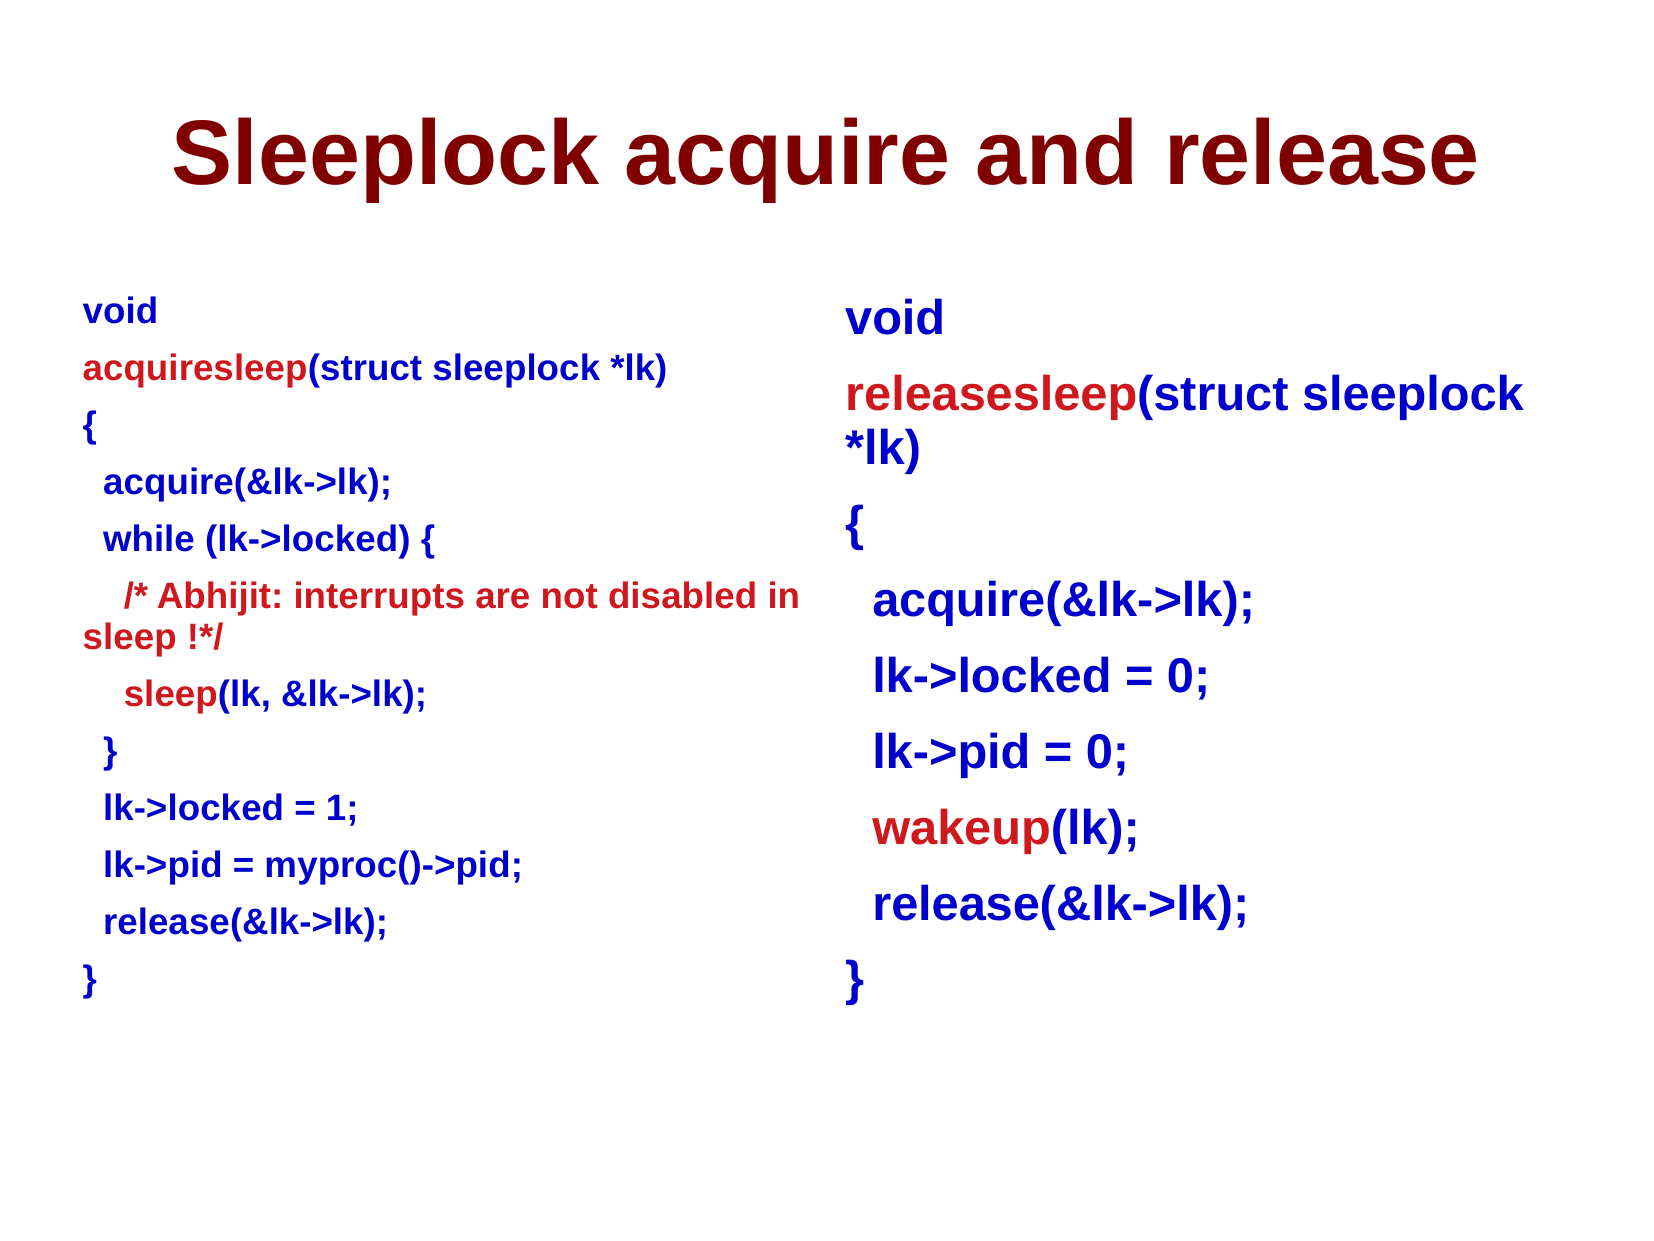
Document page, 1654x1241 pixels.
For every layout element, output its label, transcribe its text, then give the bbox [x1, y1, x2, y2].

title Sleeplock acquire and release [82, 49, 1571, 257]
list void releasesleep(struct sleeplock *lk) { acquire(&lk->lk); lk->locked = 0; lk->pid = 0; wakeup(lk); release(&lk->lk); } [845, 290, 1572, 1010]
list void acquiresleep(struct sleeplock *lk) { acquire(&lk->lk); while (lk->locked) { /* Abhijit: interrupts are not disabled in sleep !*/ sleep(lk, &lk->lk); } lk->locked = 1; lk->pid = myproc()->pid; release(&lk->lk); } [82, 290, 809, 1010]
